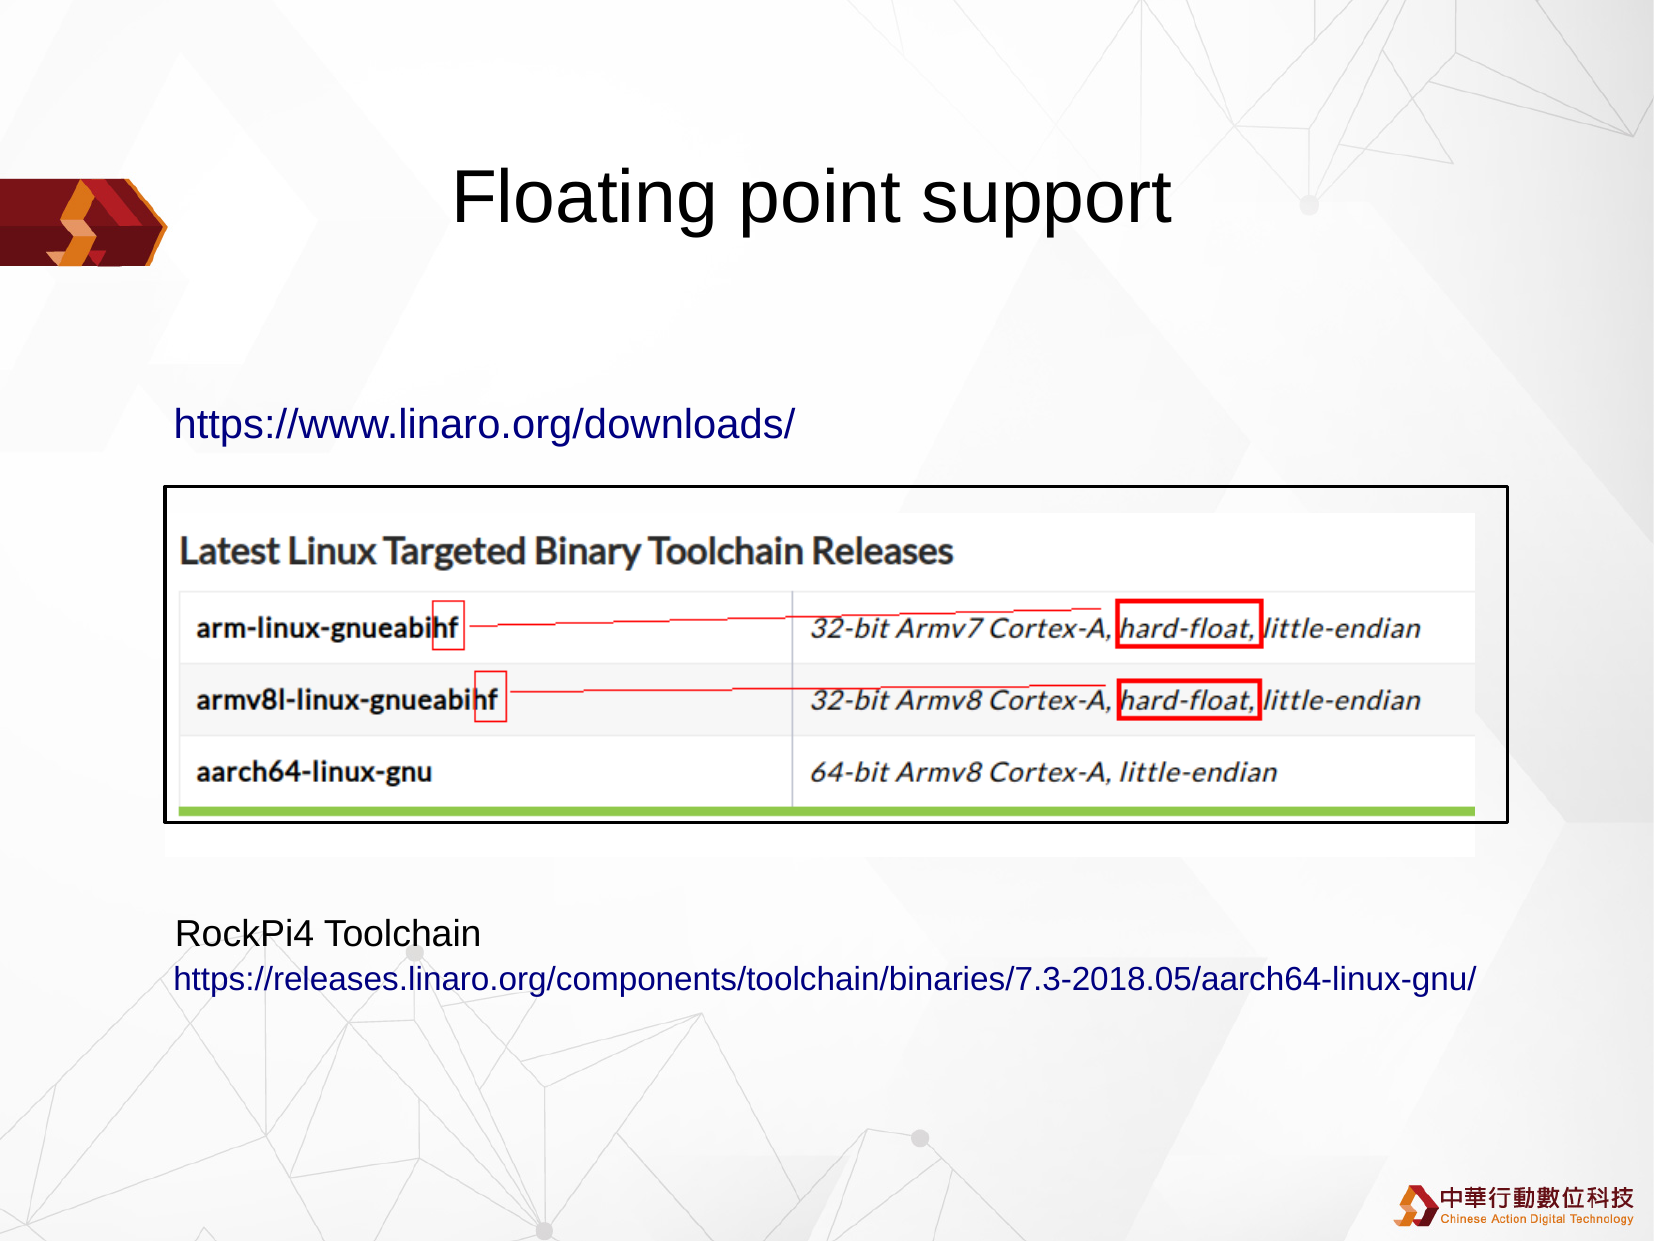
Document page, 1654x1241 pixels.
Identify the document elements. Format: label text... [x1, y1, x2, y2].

text_box https://www.linaro.org/downloads/ [158, 393, 826, 456]
picture [0, 0, 1654, 1241]
text_box https://releases.linaro.org/components/toolchain/binaries/7.3-2018.05/aarch64-linux-gnu/ [158, 952, 1654, 1010]
title Floating point support [118, 112, 1506, 281]
text_box RockPi4 Toolchain [160, 905, 645, 971]
